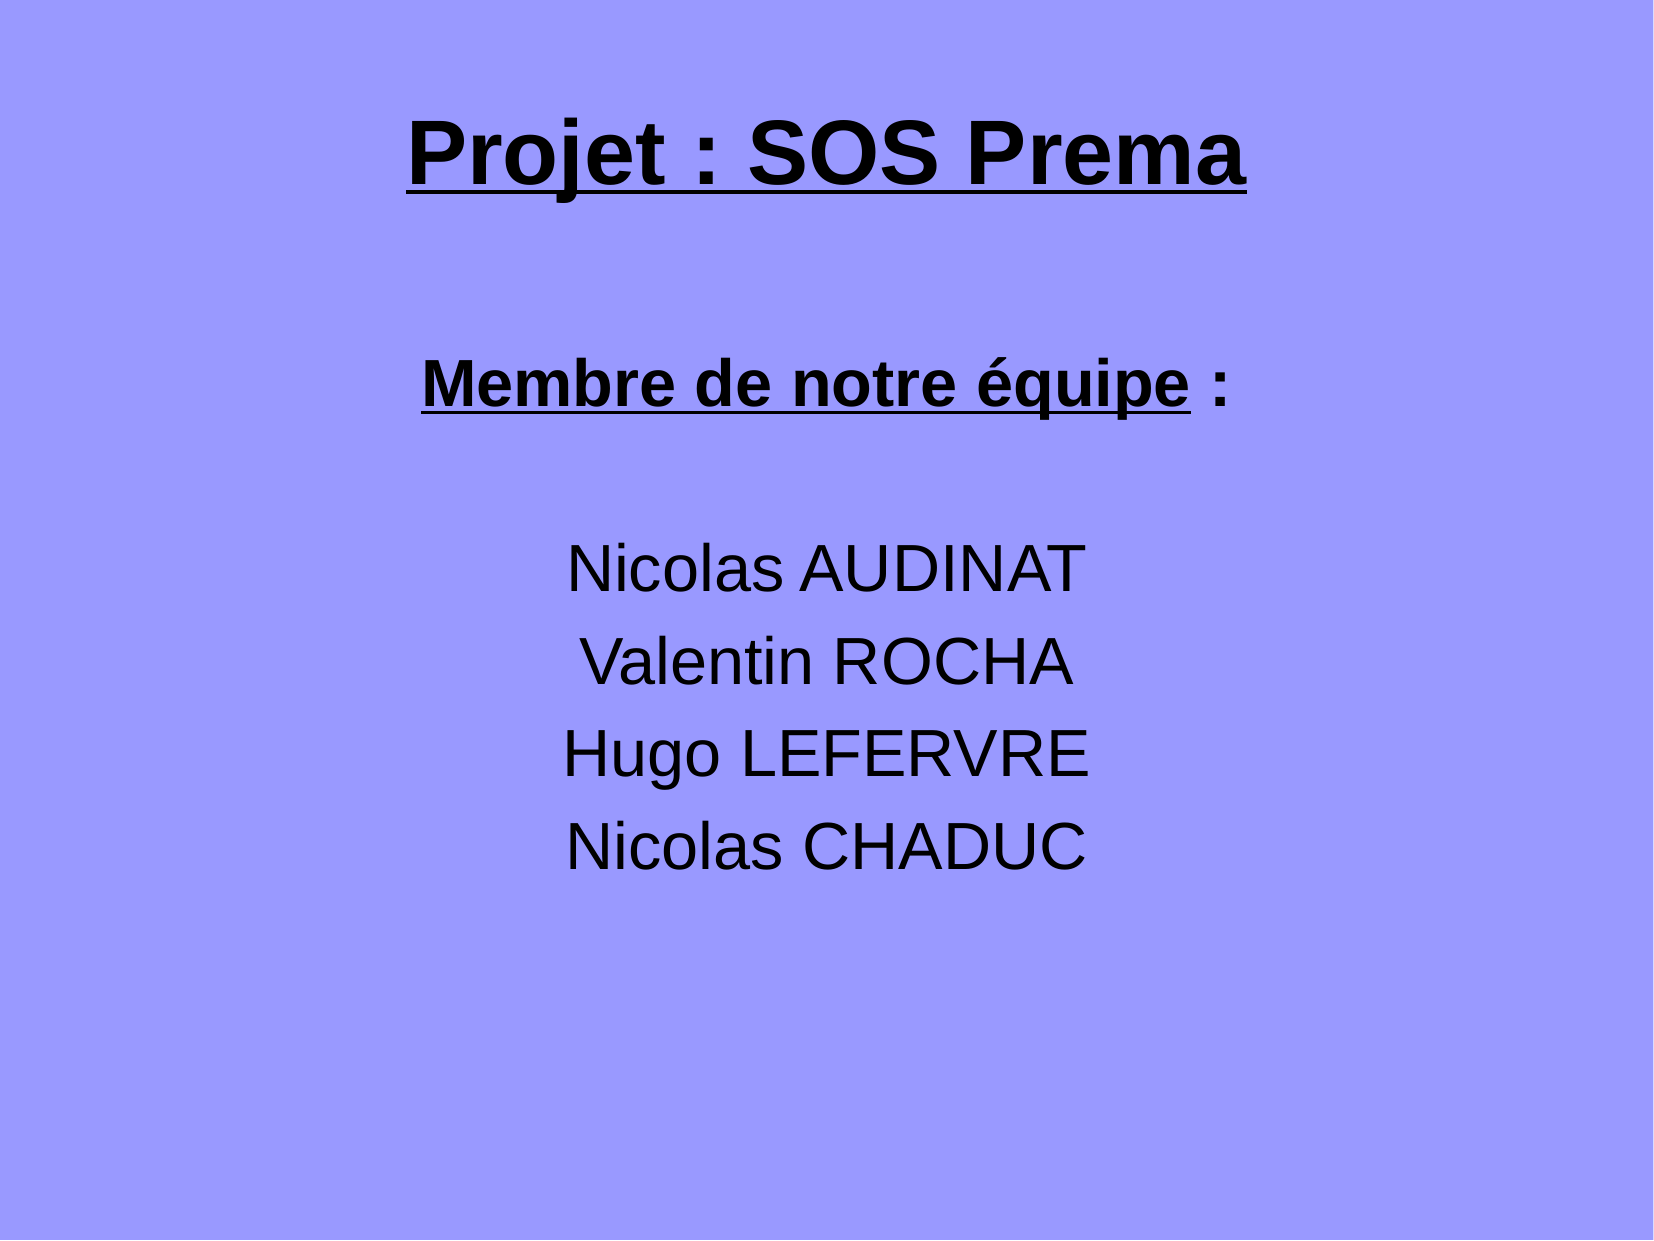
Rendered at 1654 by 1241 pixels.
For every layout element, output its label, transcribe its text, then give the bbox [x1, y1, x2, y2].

subtitle Membre de notre équipe : Nicolas AUDINAT Valentin ROCHA Hugo LEFERVRE Nicolas CHADUC [82, 252, 1571, 977]
title Projet : SOS Prema [82, 49, 1571, 252]
